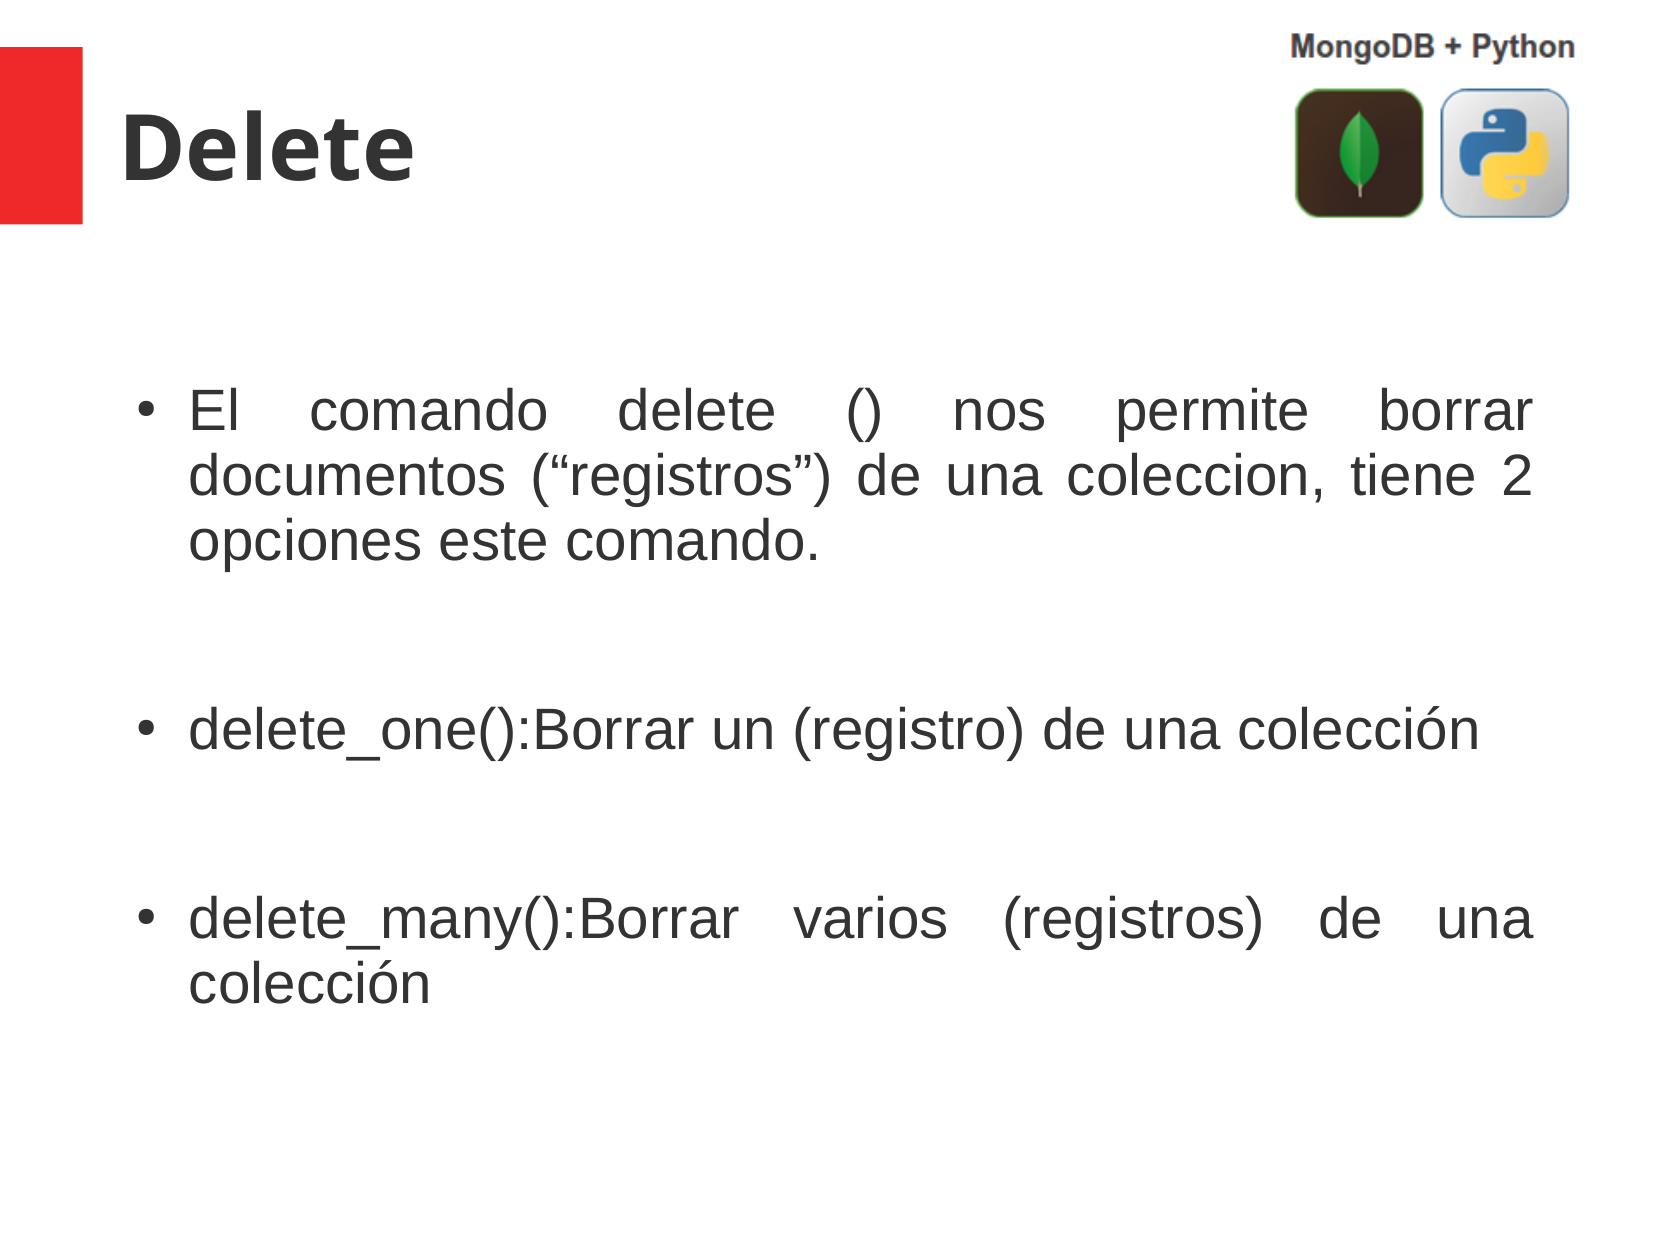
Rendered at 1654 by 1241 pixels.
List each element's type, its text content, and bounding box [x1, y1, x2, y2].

title Delete [118, 52, 1170, 237]
list El comando delete () nos permite borrar documentos (“registros”) de una coleccion, tiene 2 opciones este comando. delete_one():Borrar un (registro) de una colección delete_many():Borrar varios (registros) de una colección [118, 283, 1536, 1074]
picture [1280, 20, 1583, 225]
